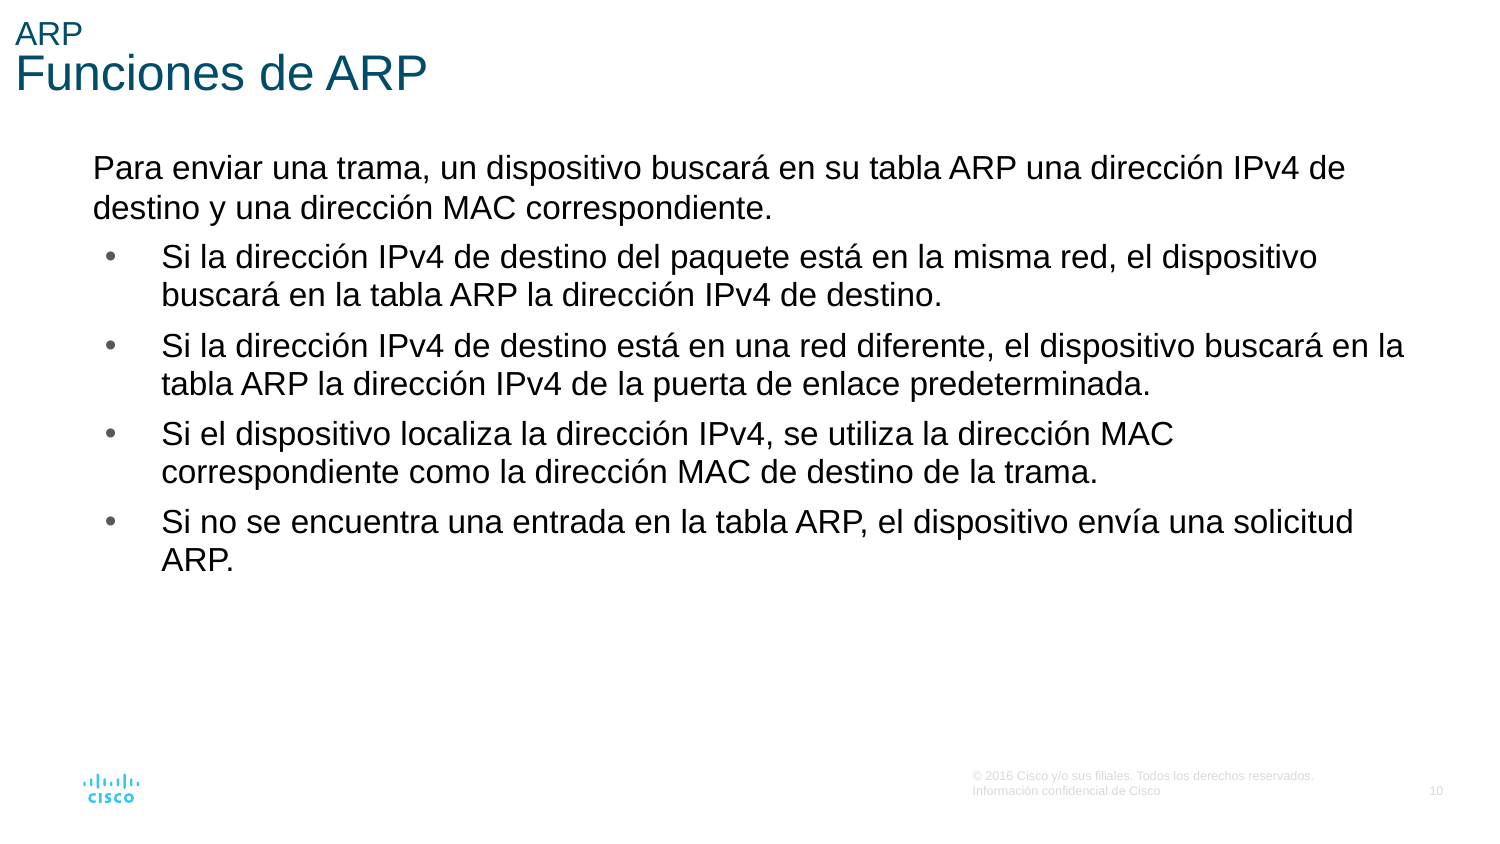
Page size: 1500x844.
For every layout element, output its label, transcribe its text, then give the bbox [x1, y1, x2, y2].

list Para enviar una trama, un dispositivo buscará en su tabla ARP una dirección IPv4 de destino y una dirección MAC correspondiente. Si la dirección IPv4 de destino del paquete está en la misma red, el dispositivo buscará en la tabla ARP la dirección IPv4 de destino. Si la dirección IPv4 de destino está en una red diferente, el dispositivo buscará en la tabla ARP la dirección IPv4 de la puerta de enlace predeterminada. Si el dispositivo localiza la dirección IPv4, se utiliza la dirección MAC correspondiente como la dirección MAC de destino de la trama. Si no se encuentra una entrada en la tabla ARP, el dispositivo envía una solicitud ARP. [77, 138, 1437, 726]
title ARP Funciones de ARP [0, 0, 1369, 121]
